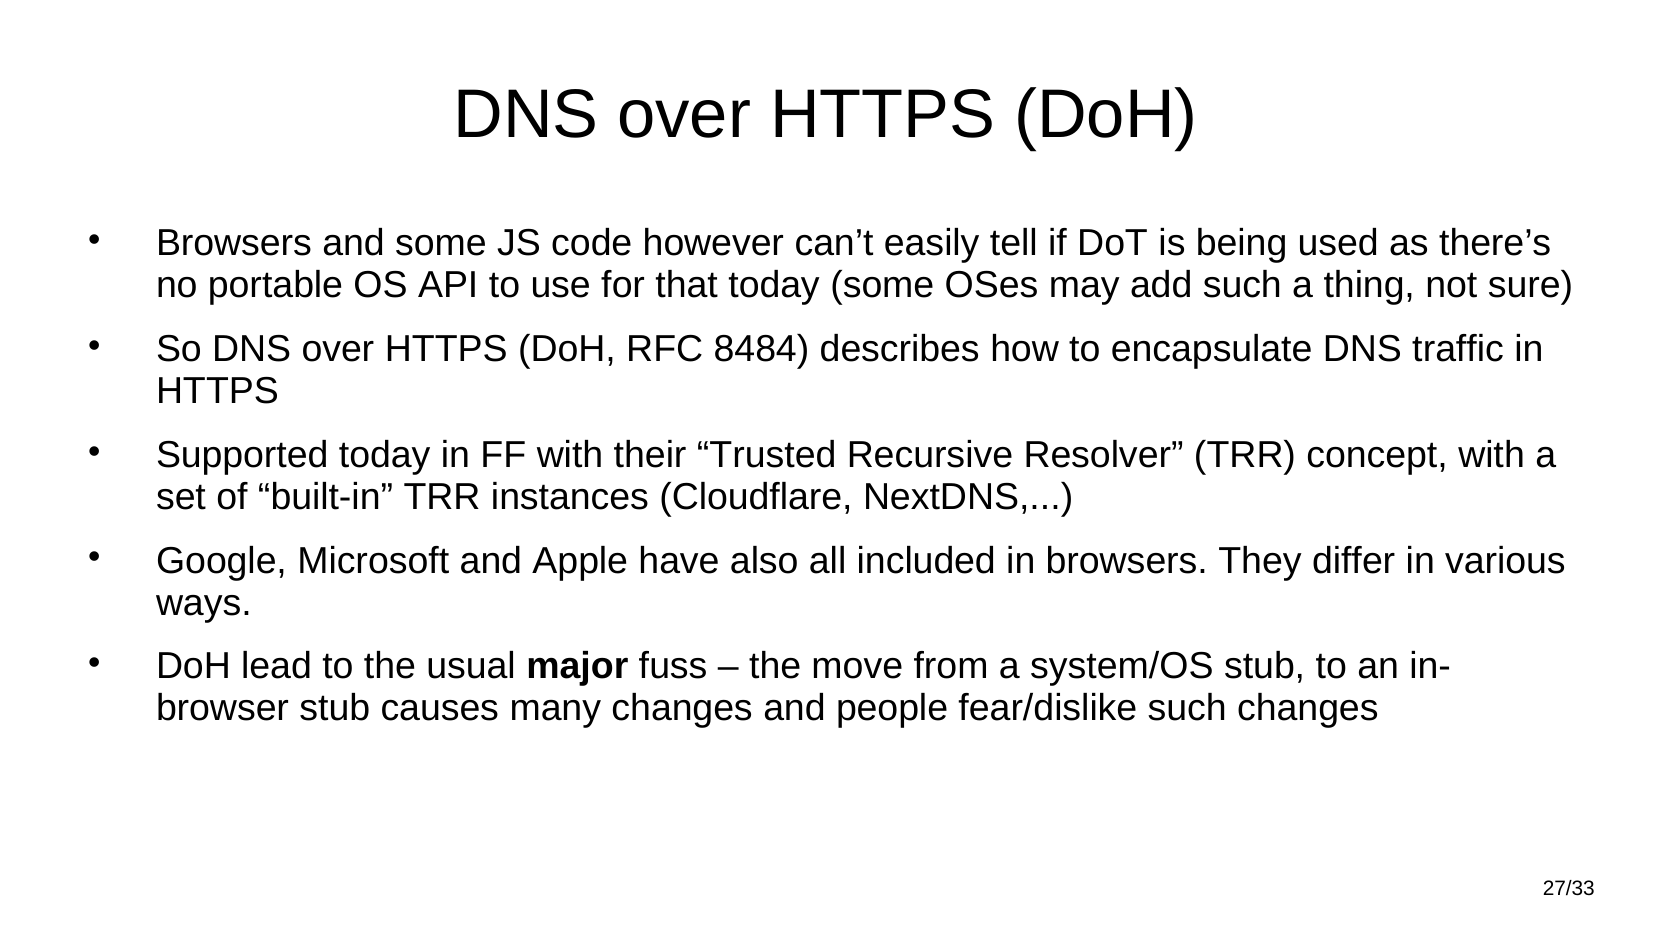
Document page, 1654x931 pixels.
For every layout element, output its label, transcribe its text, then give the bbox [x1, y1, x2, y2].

title DNS over HTTPS (DoH) [82, 37, 1570, 192]
list Browsers and some JS code however can’t easily tell if DoT is being used as there’s no portable OS API to use for that today (some OSes may add such a thing, not sure) So DNS over HTTPS (DoH, RFC 8484) describes how to encapsulate DNS traffic in HTTPS Supported today in FF with their “Trusted Recursive Resolver” (TRR) concept, with a set of “built-in” TRR instances (Cloudflare, NextDNS,...) Google, Microsoft and Apple have also all included in browsers. They differ in various ways. DoH lead to the usual major fuss – the move from a system/OS stub, to an in-browser stub causes many changes and people fear/dislike such changes [88, 217, 1575, 757]
